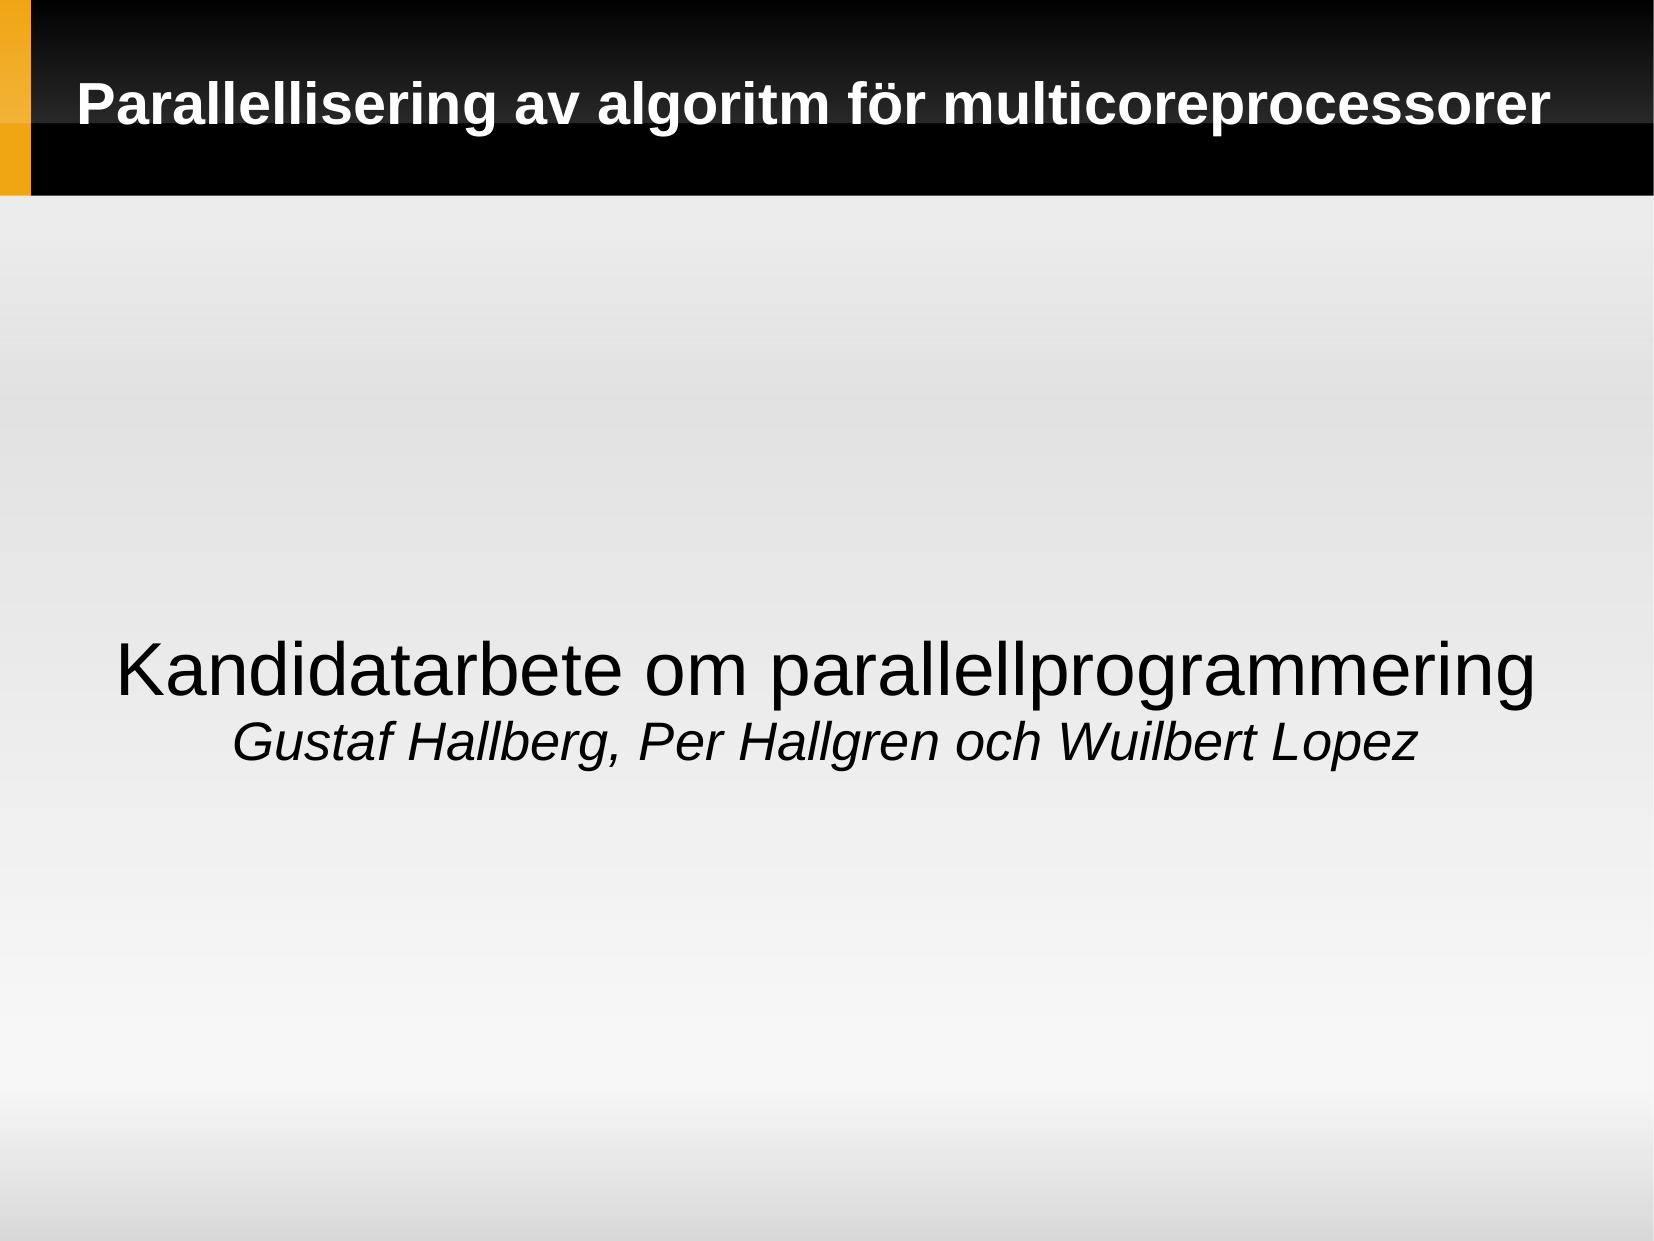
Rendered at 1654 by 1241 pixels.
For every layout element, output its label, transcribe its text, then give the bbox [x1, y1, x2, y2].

picture [0, 0, 1654, 1241]
title Parallellisering av algoritm för multicoreprocessorer [76, 0, 1565, 208]
subtitle Kandidatarbete om parallellprogrammering Gustaf Hallberg, Per Hallgren och Wuilbert Lopez [82, 297, 1571, 1102]
